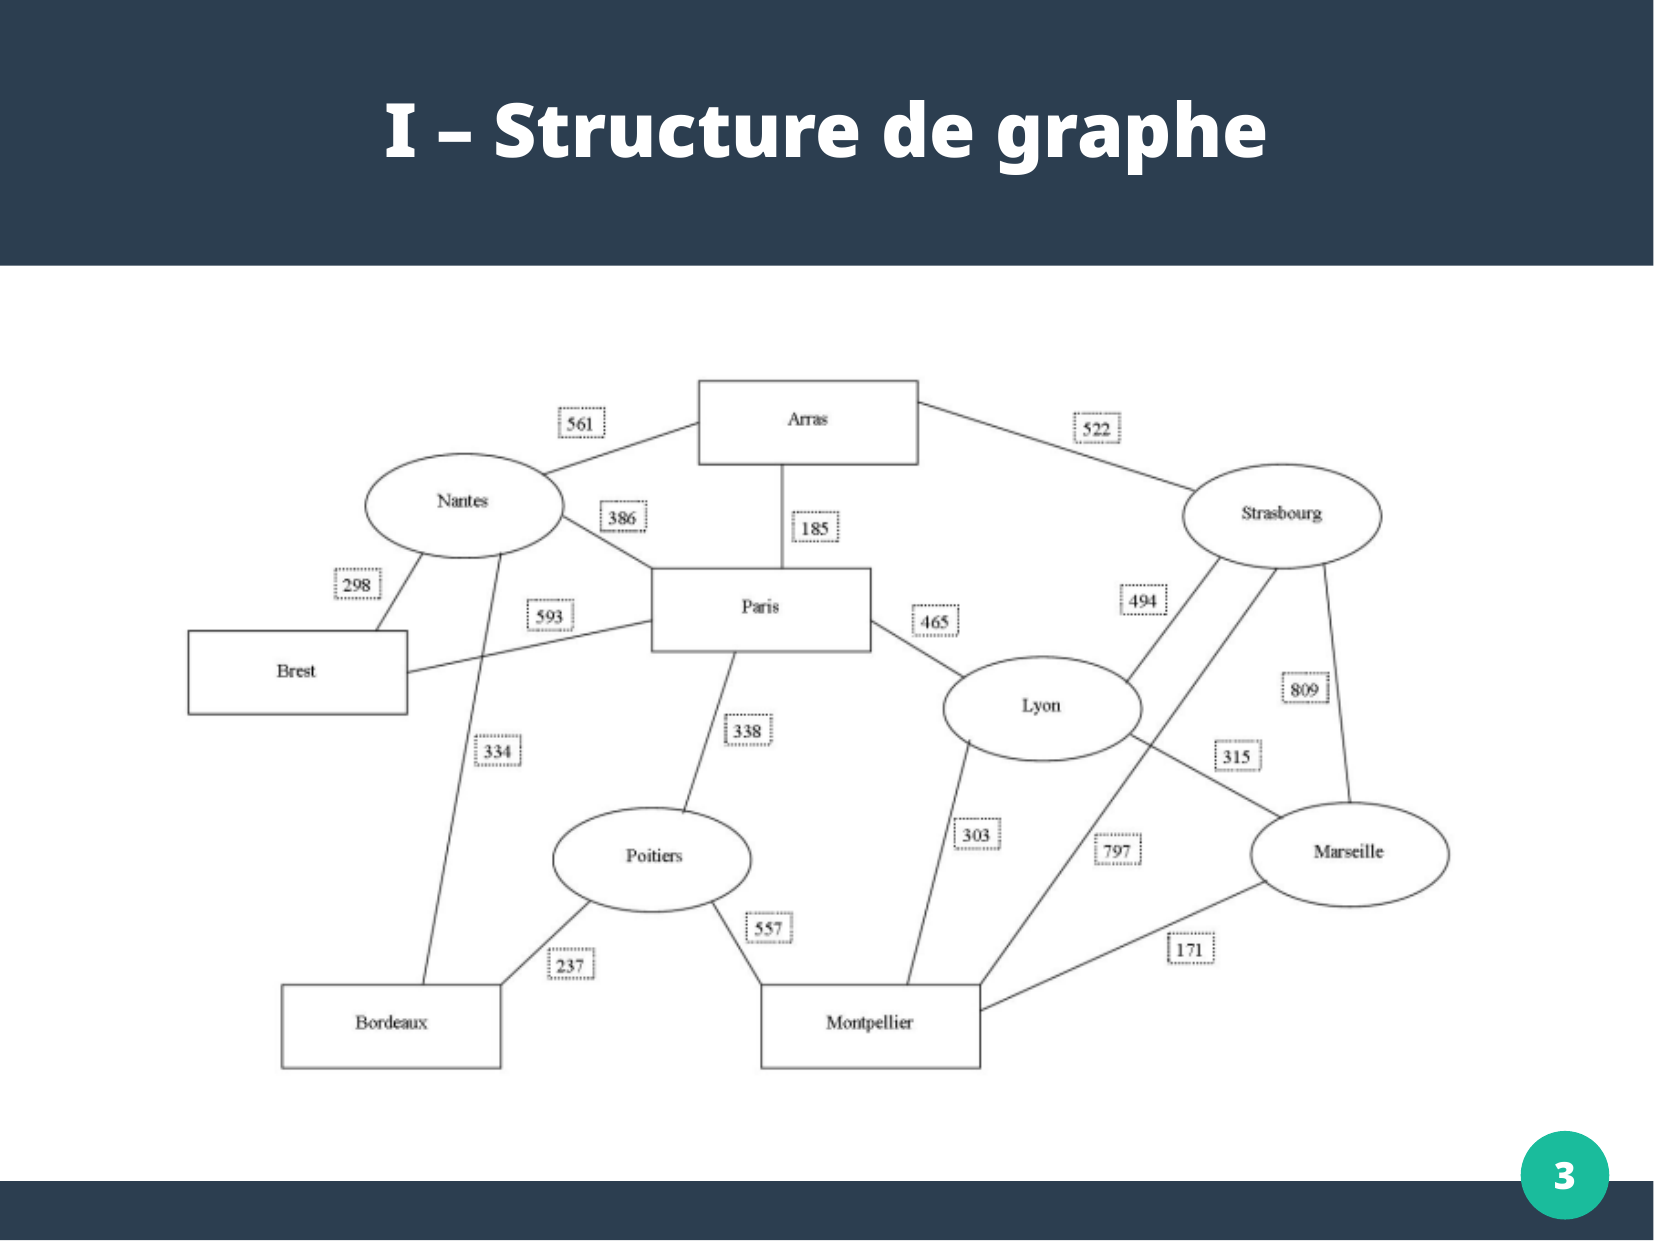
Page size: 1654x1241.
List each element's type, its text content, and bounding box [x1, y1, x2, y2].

title I – Structure de graphe [59, 49, 1595, 207]
picture [177, 342, 1465, 1081]
